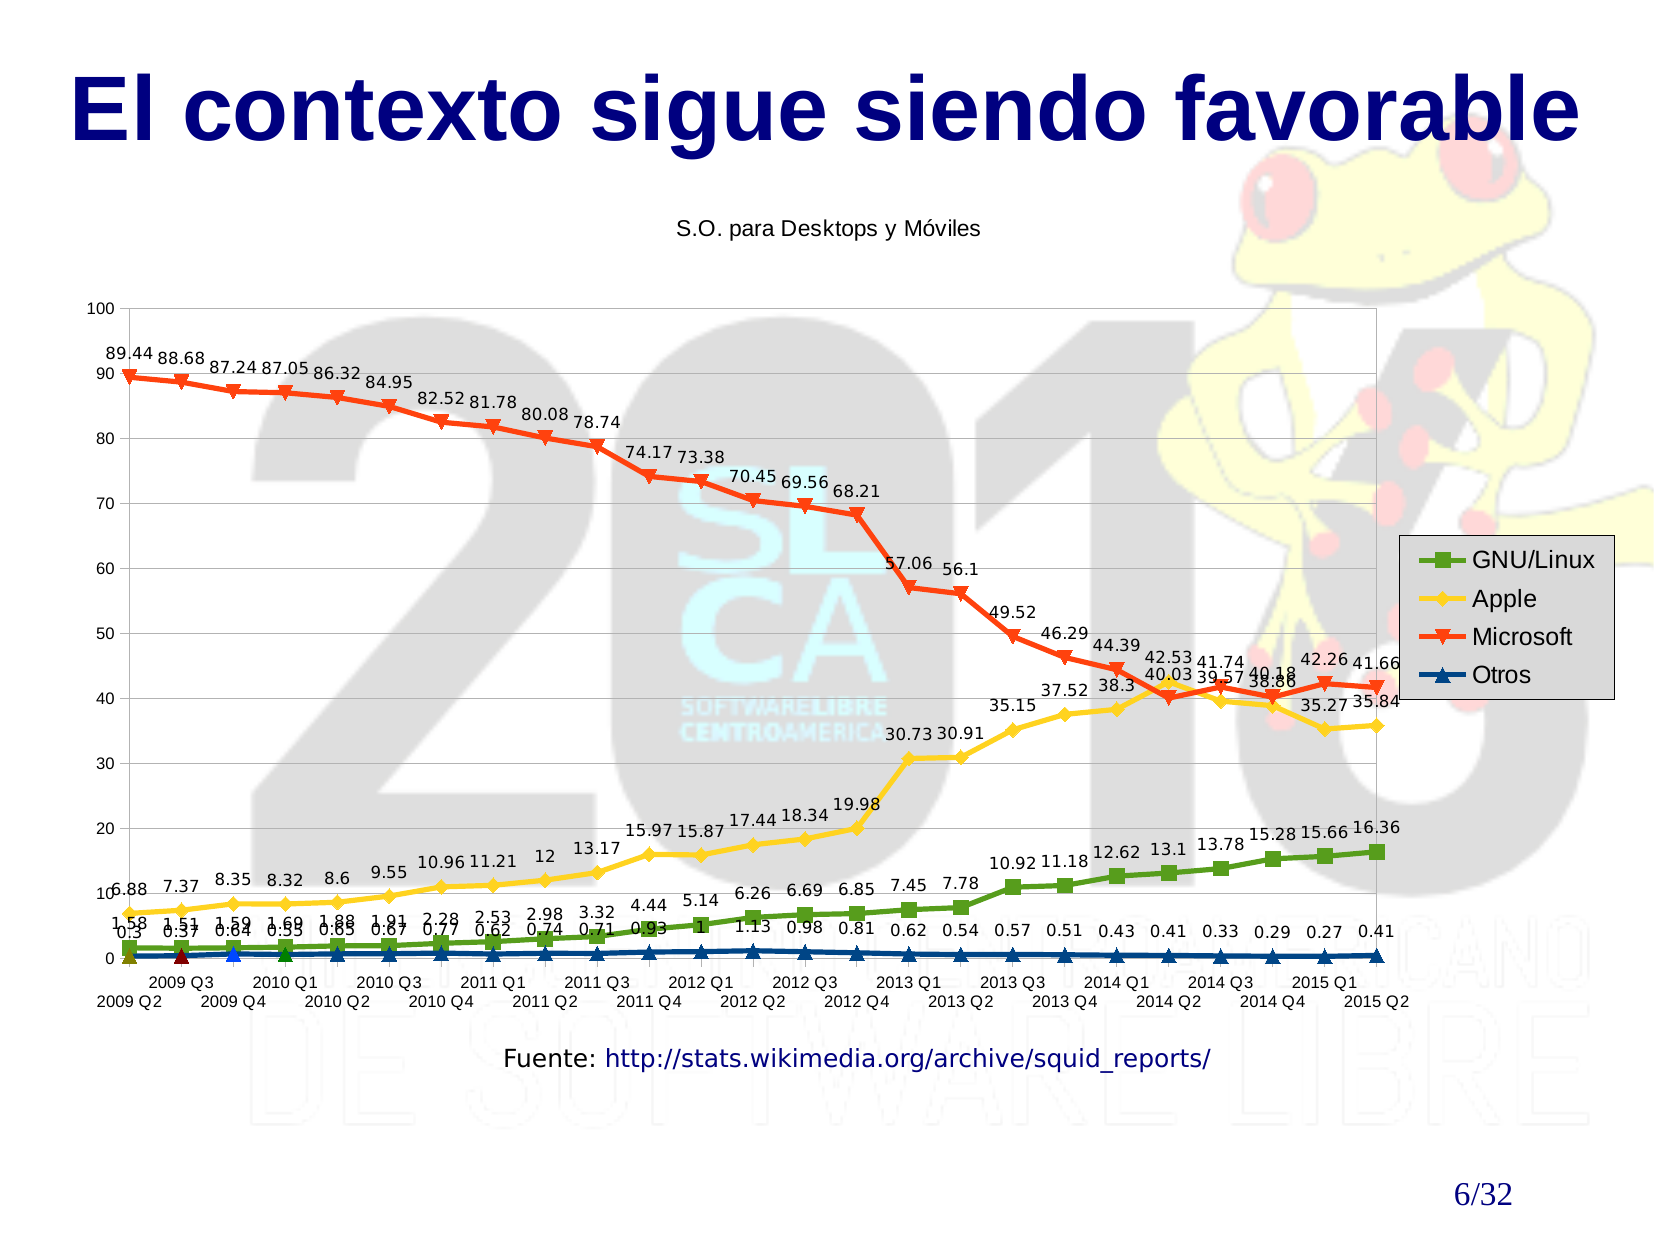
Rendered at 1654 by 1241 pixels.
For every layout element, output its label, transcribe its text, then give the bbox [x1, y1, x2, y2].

chart [28, 182, 1630, 1034]
title El contexto sigue siendo favorable [0, 37, 1654, 180]
text_box <número>/32 [1186, 1175, 1514, 1240]
text_box Fuente: http://stats.wikimedia.org/archive/squid_reports/ [488, 1036, 1227, 1081]
